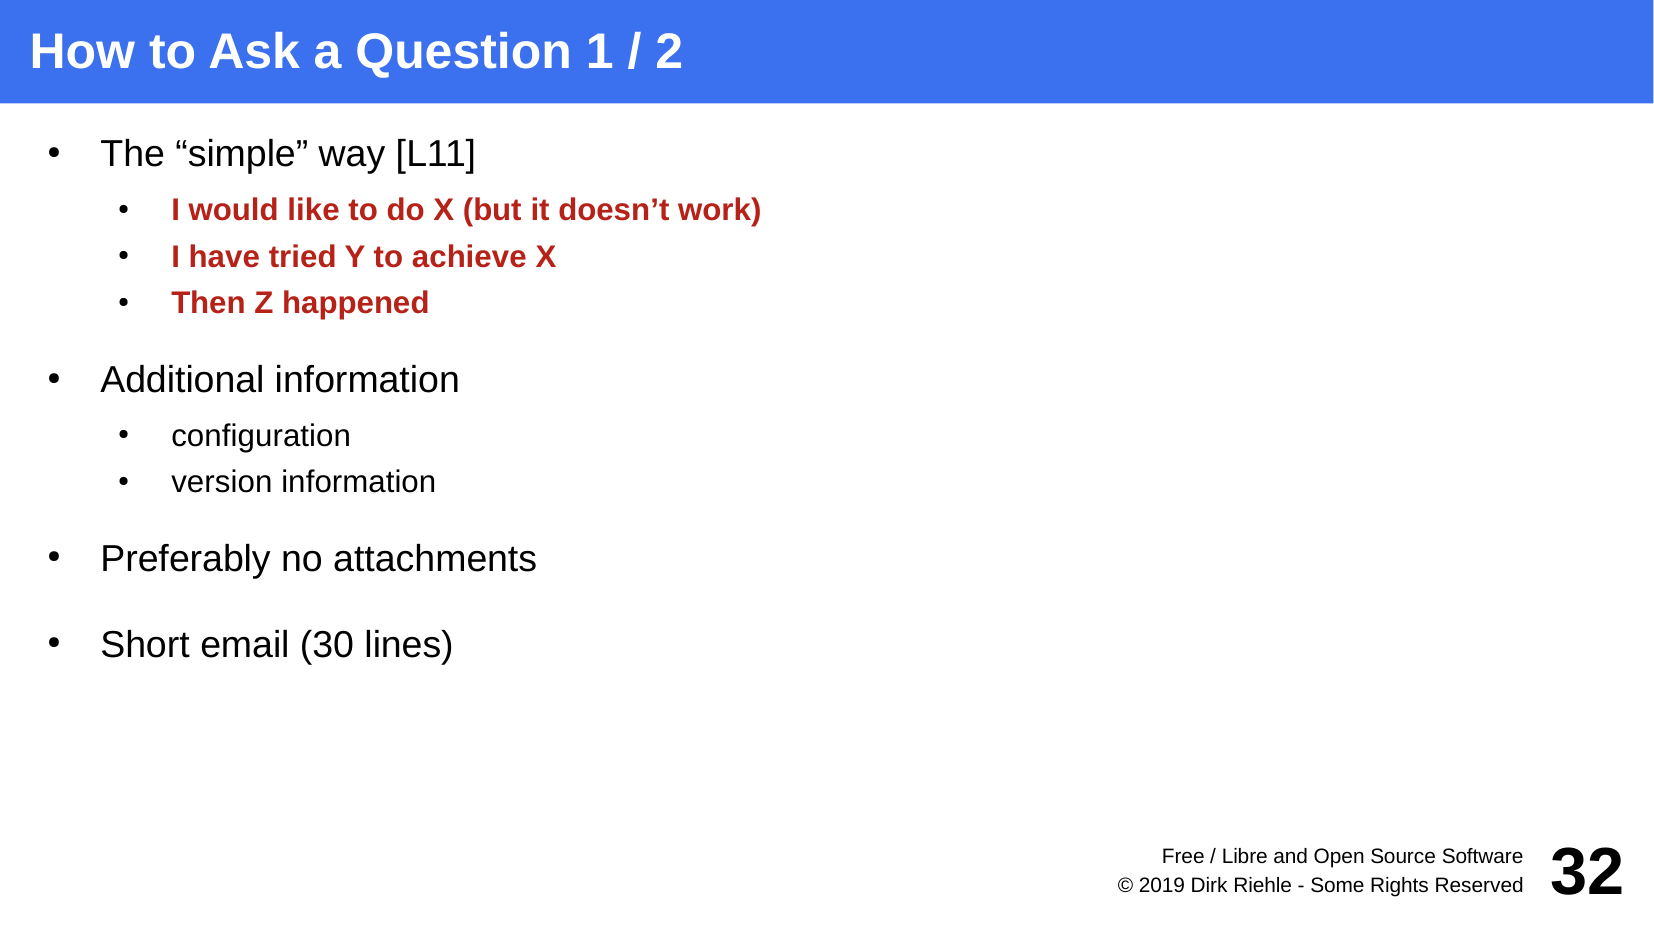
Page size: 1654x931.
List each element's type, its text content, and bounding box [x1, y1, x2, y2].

list The “simple” way [L11] I would like to do X (but it doesn’t work) I have tried Y to achieve X Then Z happened Additional information configuration version information Preferably no attachments Short email (30 lines) [29, 132, 1625, 813]
title How to Ask a Question 1 / 2 [0, 0, 1654, 104]
